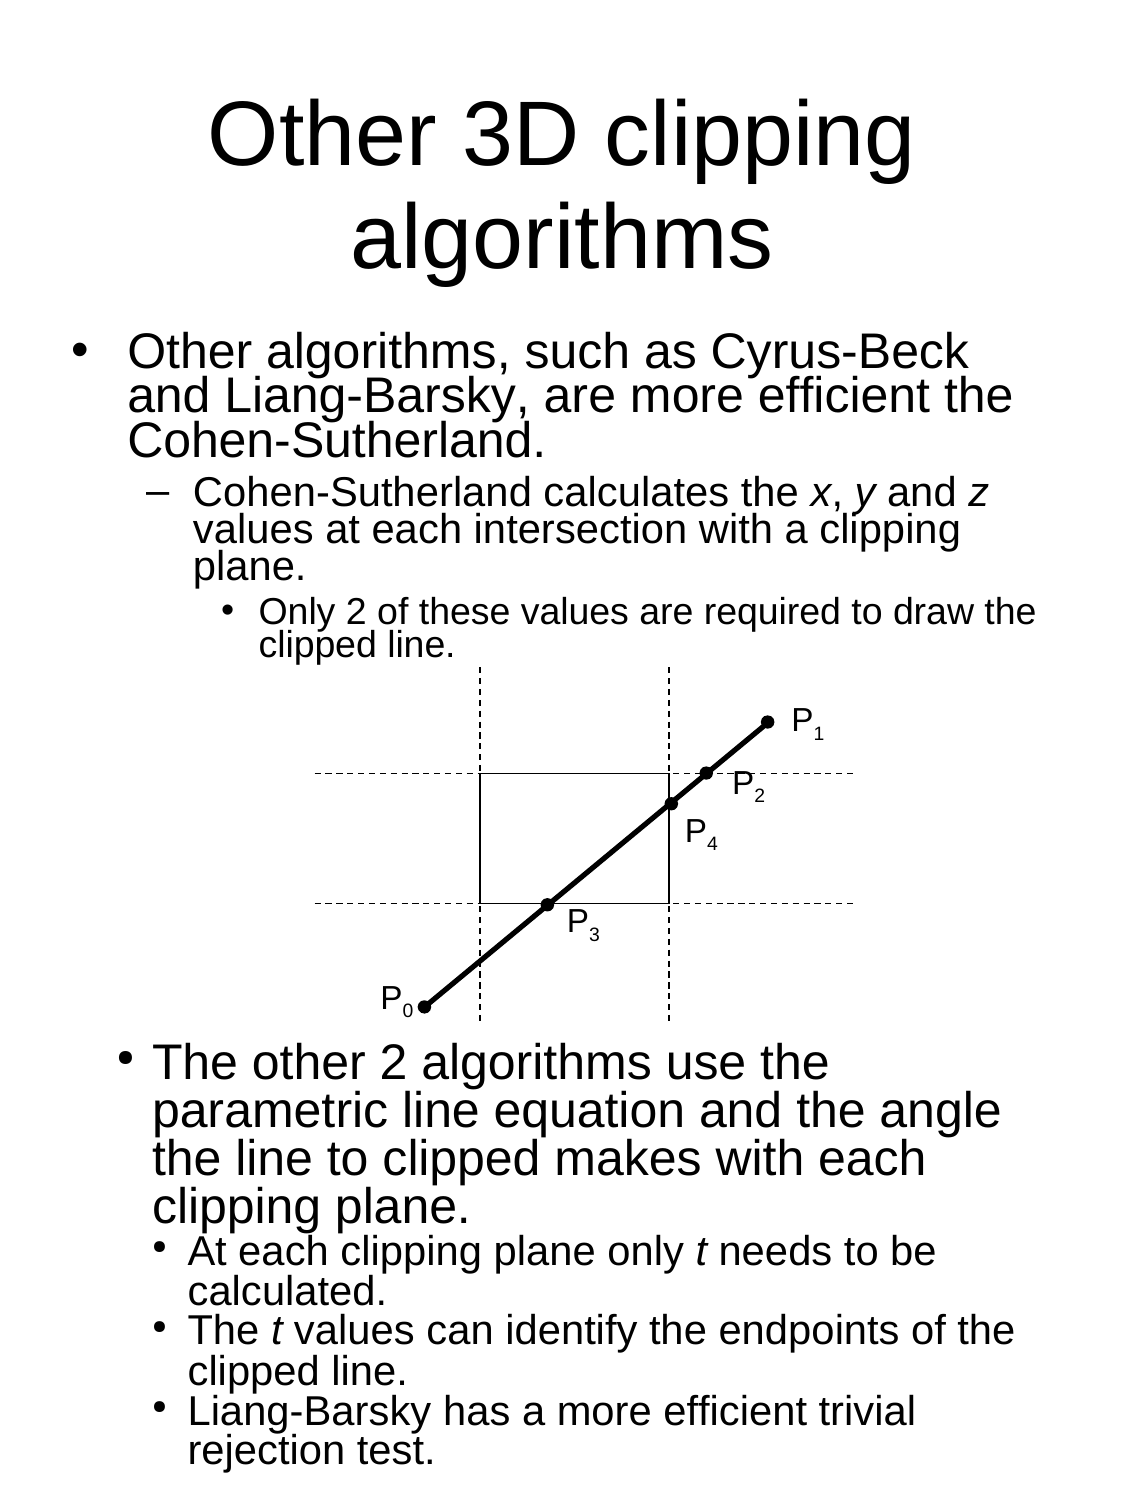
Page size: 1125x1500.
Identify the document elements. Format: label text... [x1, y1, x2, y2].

text_box [665, 797, 677, 810]
title Other 3D clipping algorithms [56, 60, 1069, 311]
list Other algorithms, such as Cyrus-Beck and Liang-Barsky, are more efficient the Cohen-Sutherland. Cohen-Sutherland calculates the x, y and z values at each intersection with a clipping plane. Only 2 of these values are required to draw the clipped line. [56, 324, 1069, 702]
text_box [700, 767, 713, 779]
text_box P4 [670, 801, 733, 862]
text_box P0 [365, 968, 429, 1030]
text_box P2 [717, 753, 781, 815]
text_box P1 [776, 690, 840, 752]
text_box The other 2 algorithms use the parametric line equation and the angle the line to clipped makes with each clipping plane. At each clipping plane only t needs to be calculated. The t values can identify the endpoints of the clipped line. Liang-Barsky has a more efficient trivial rejection test. [66, 1033, 1083, 1471]
text_box P3 [552, 891, 615, 953]
text_box [541, 898, 552, 911]
text_box [761, 716, 774, 728]
